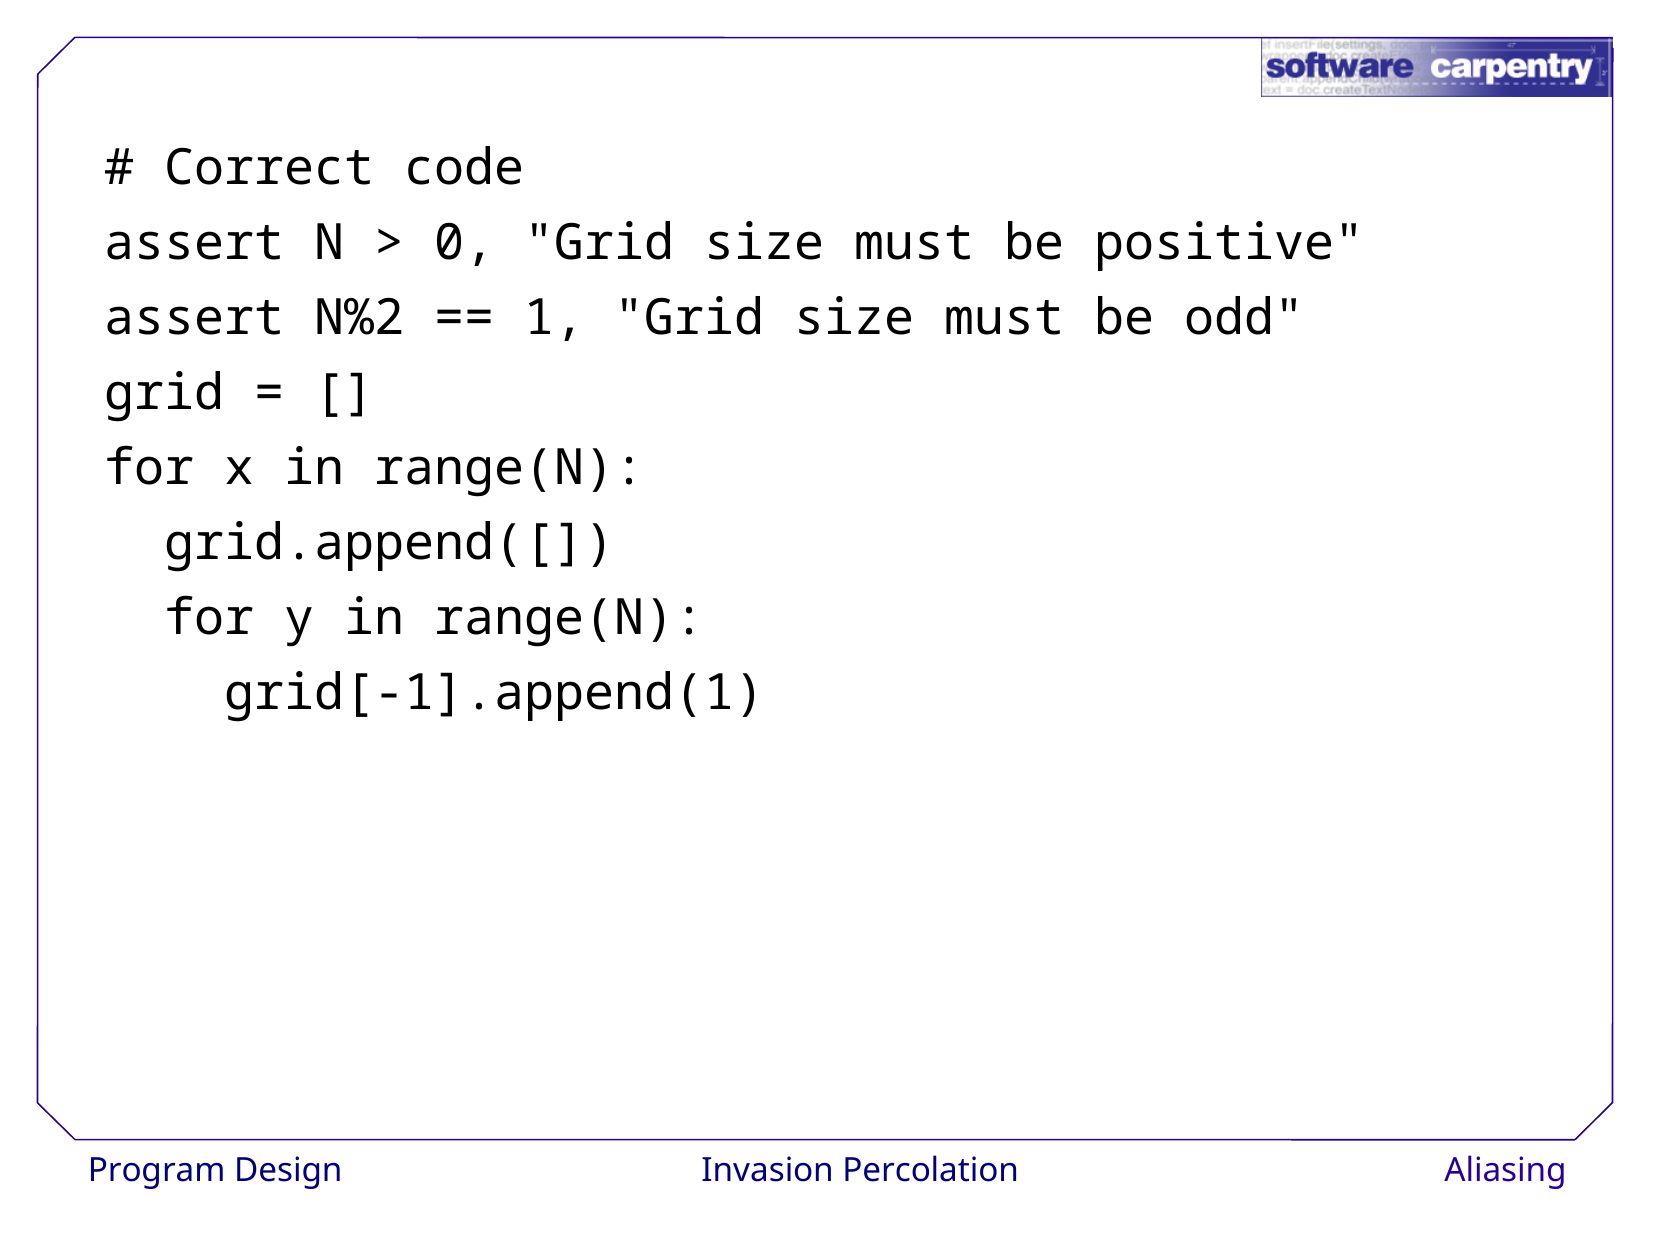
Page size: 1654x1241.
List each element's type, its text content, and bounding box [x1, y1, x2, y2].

picture [1261, 39, 1613, 97]
text_box # Correct code assert N > 0, "Grid size must be positive" assert N%2 == 1, "Grid size must be odd" grid = [] for x in range(N): grid.append([]) for y in range(N): grid[-1].append(1) [89, 112, 1508, 1055]
